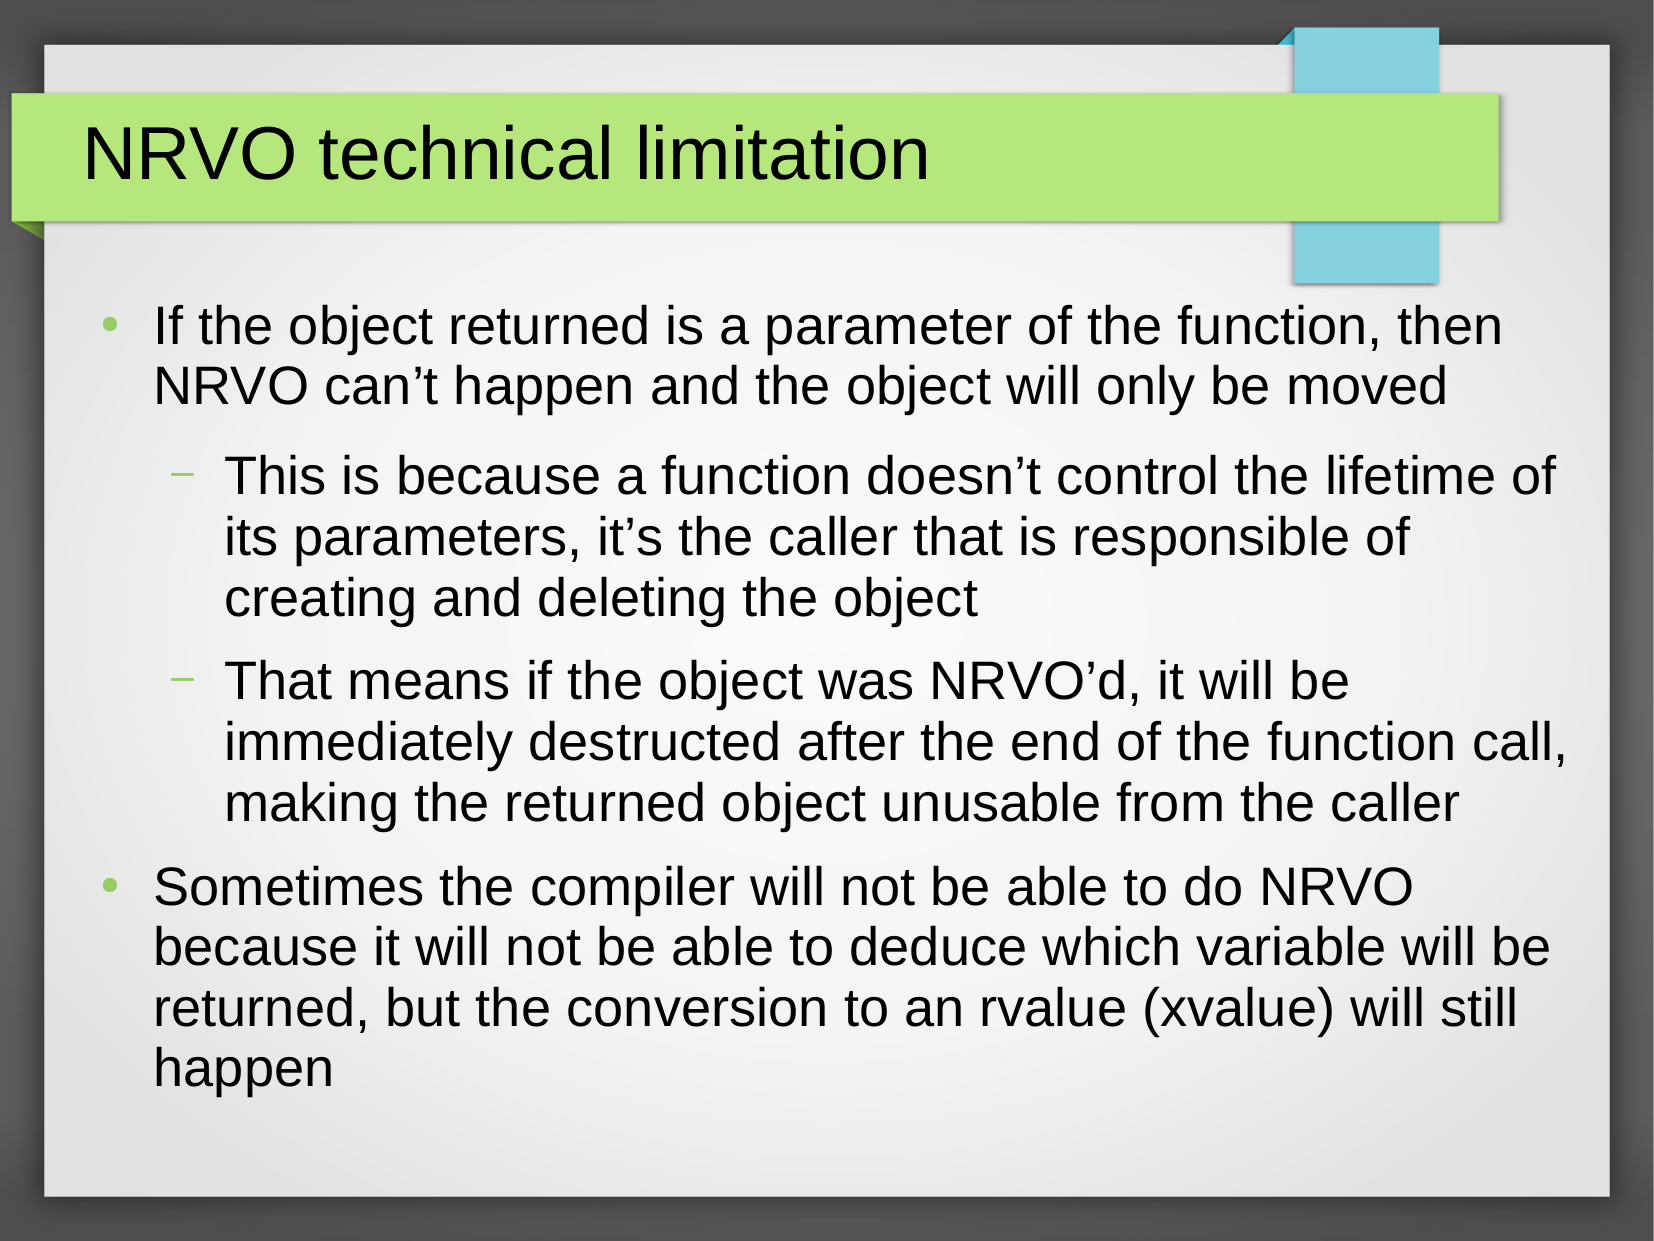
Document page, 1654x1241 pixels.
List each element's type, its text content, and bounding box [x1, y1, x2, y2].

list If the object returned is a parameter of the function, then NRVO can’t happen and the object will only be moved This is because a function doesn’t control the lifetime of its parameters, it’s the caller that is responsible of creating and deleting the object That means if the object was NRVO’d, it will be immediately destructed after the end of the function call, making the returned object unusable from the caller Sometimes the compiler will not be able to do NRVO because it will not be able to deduce which variable will be returned, but the conversion to an rvalue (xvalue) will still happen [82, 295, 1571, 1156]
picture [0, 0, 1654, 1241]
title NRVO technical limitation [82, 94, 1264, 213]
